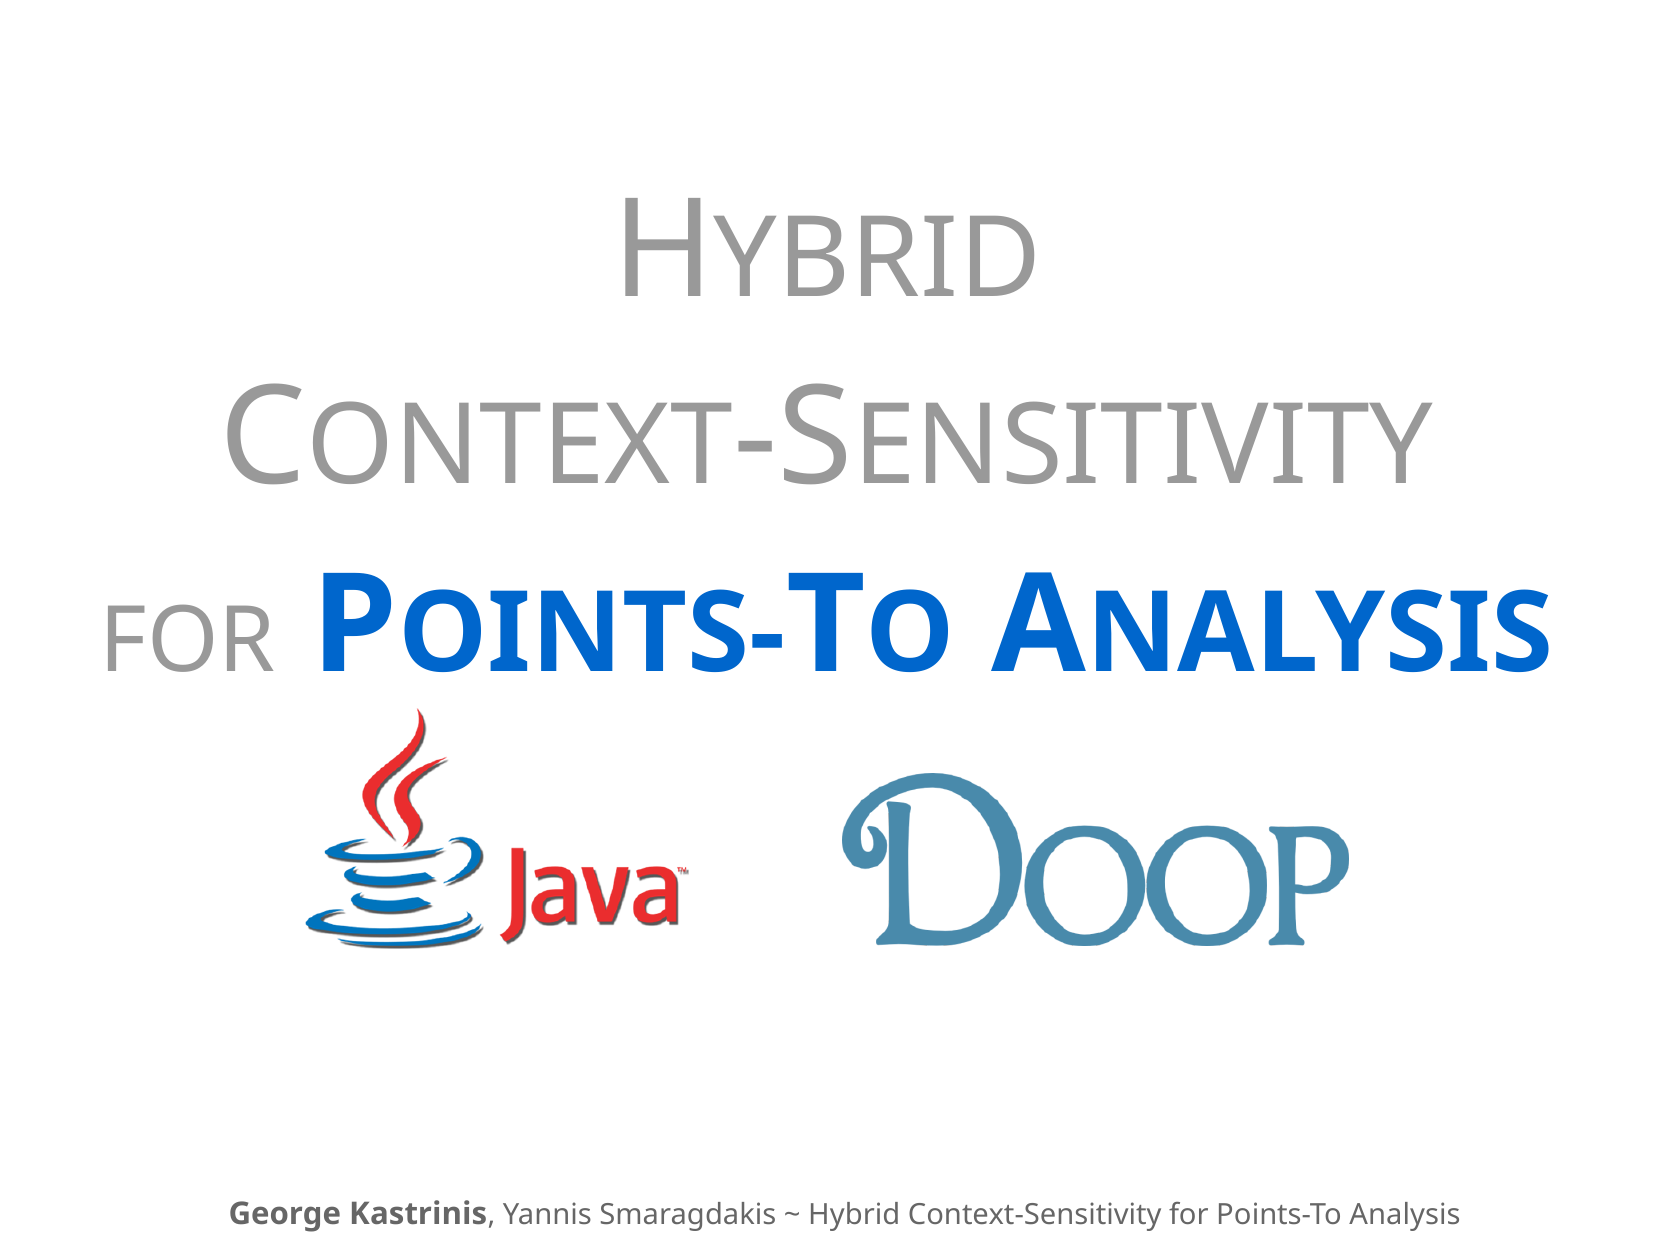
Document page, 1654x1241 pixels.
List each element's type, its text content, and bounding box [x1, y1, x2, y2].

text_box HYBRID CONTEXT-SENSITIVITY FOR POINTS-TO ANALYSIS [51, 142, 1603, 620]
picture [305, 708, 689, 949]
picture [842, 773, 1349, 946]
